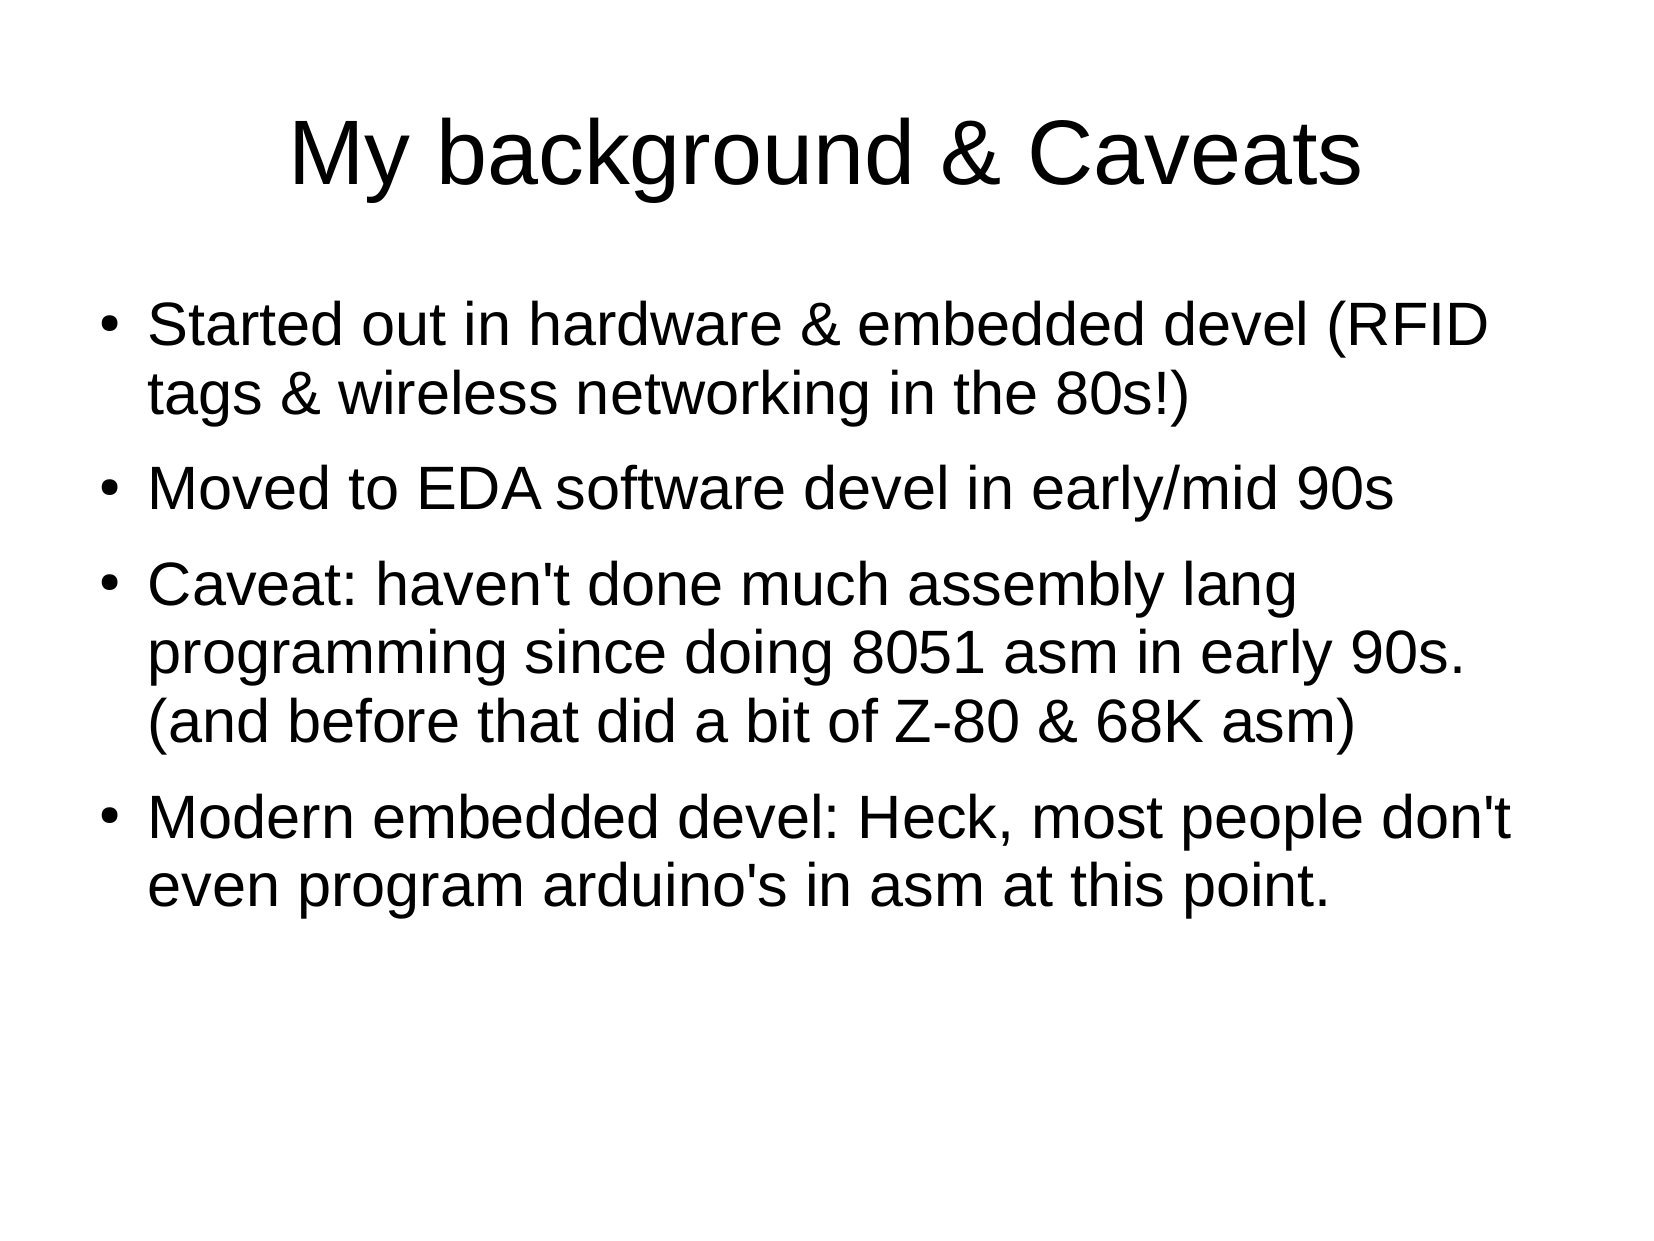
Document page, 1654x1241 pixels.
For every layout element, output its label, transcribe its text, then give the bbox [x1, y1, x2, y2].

title My background & Caveats [82, 49, 1571, 257]
list Started out in hardware & embedded devel (RFID tags & wireless networking in the 80s!) Moved to EDA software devel in early/mid 90s Caveat: haven't done much assembly lang programming since doing 8051 asm in early 90s. (and before that did a bit of Z-80 & 68K asm) Modern embedded devel: Heck, most people don't even program arduino's in asm at this point. [82, 290, 1538, 1010]
